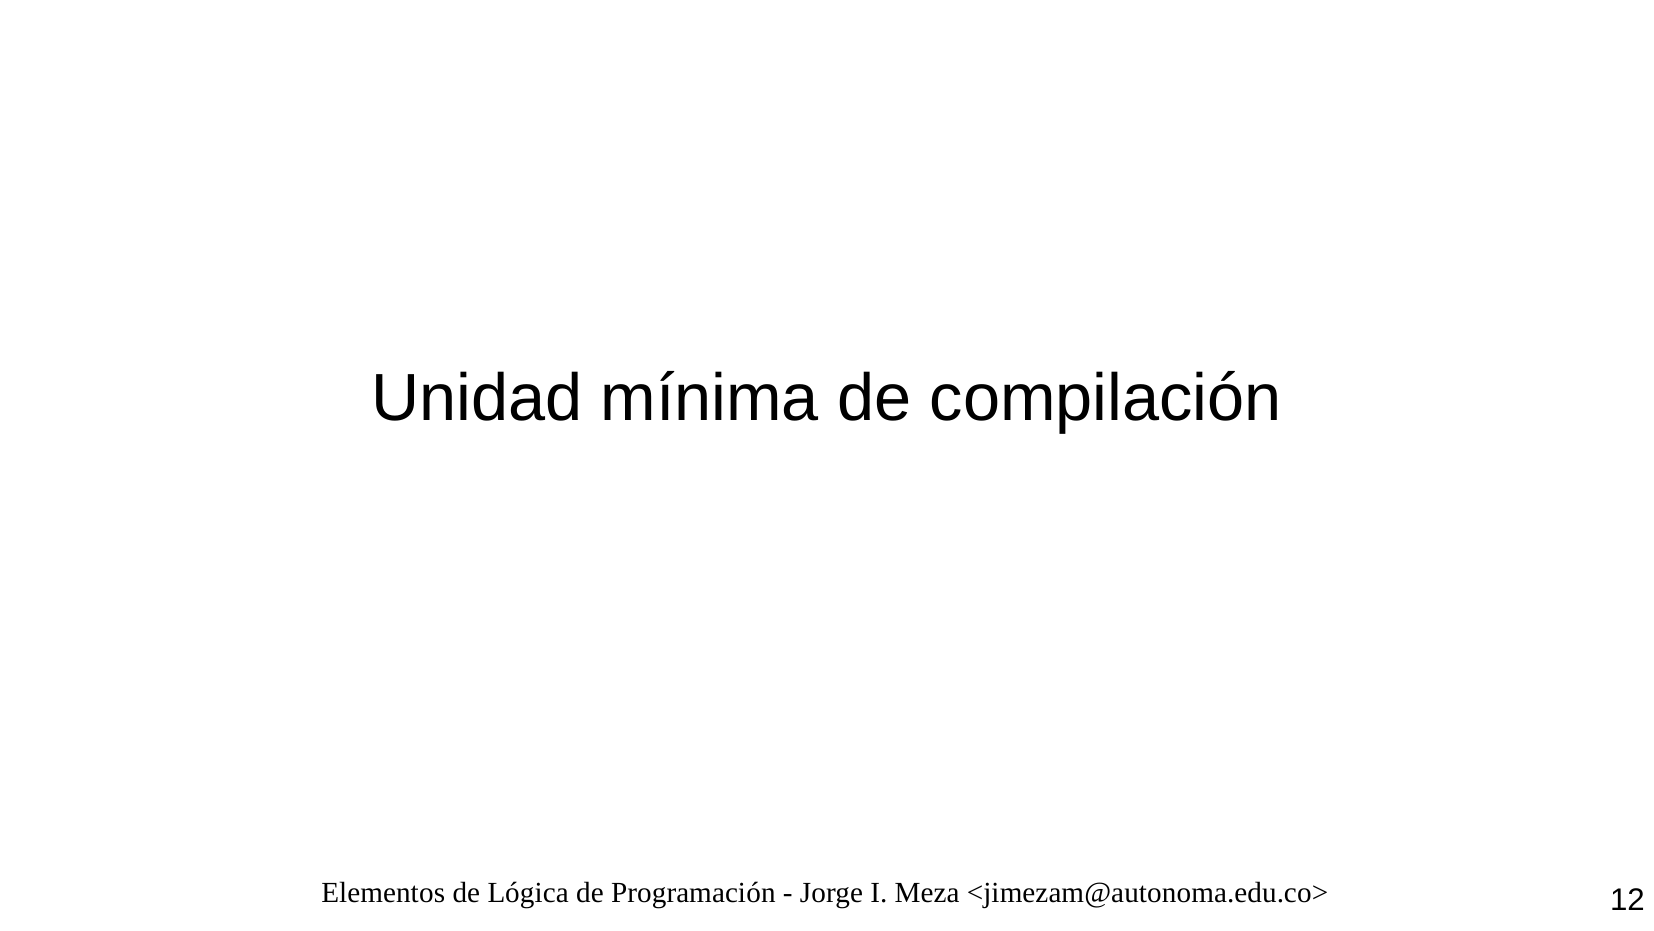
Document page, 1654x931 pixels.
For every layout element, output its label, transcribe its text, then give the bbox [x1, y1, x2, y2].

subtitle Unidad mínima de compilación [82, 37, 1571, 757]
